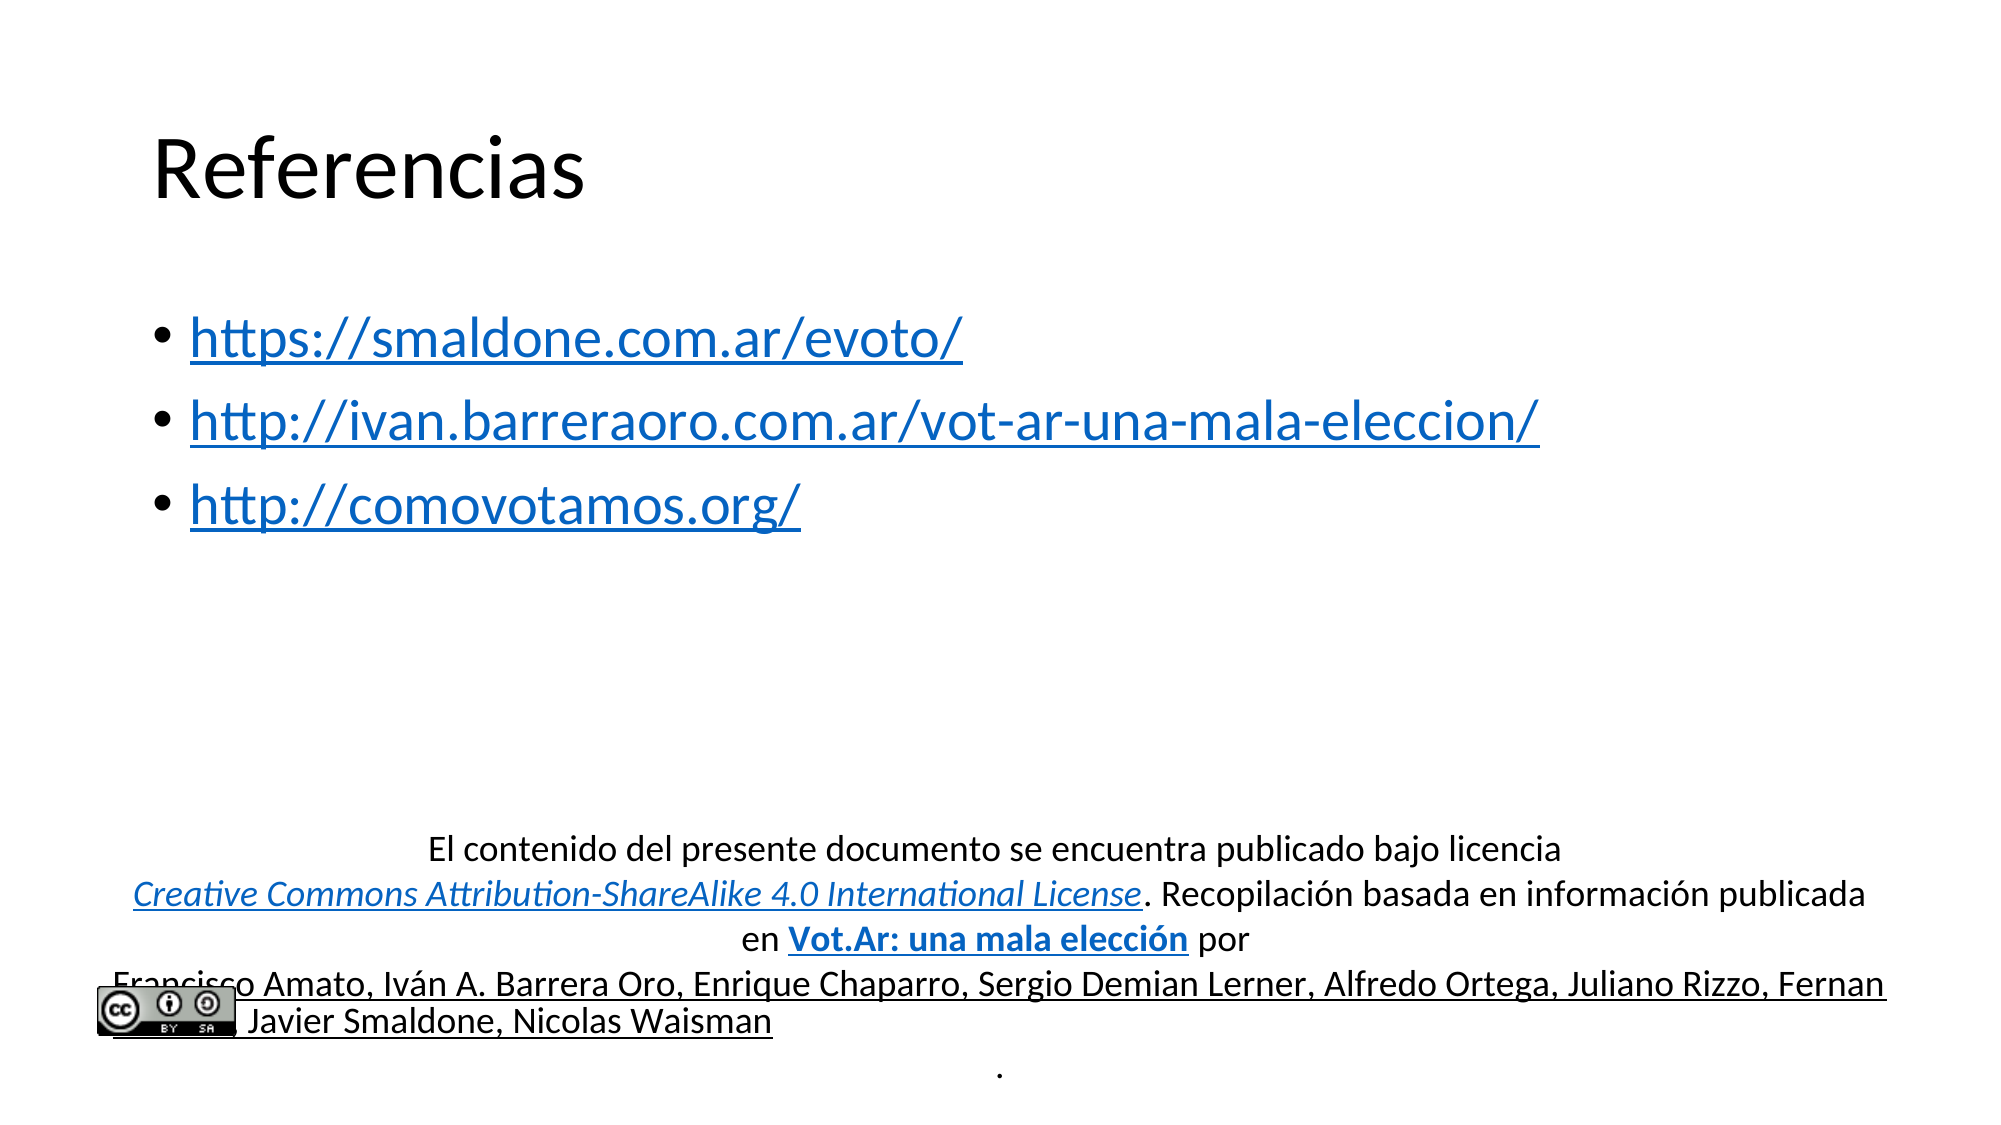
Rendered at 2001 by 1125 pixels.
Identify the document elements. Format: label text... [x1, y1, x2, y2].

picture [97, 986, 236, 1036]
title Referencias [137, 59, 1863, 278]
list https://smaldone.com.ar/evoto/ http://ivan.barreraoro.com.ar/vot-ar-una-mala-eleccion/ http://comovotamos.org/ [137, 299, 1863, 816]
text_box El contenido del presente documento se encuentra publicado bajo licencia Creative Commons Attribution-ShareAlike 4.0 International License. Recopilación basada en información publicada en Vot.Ar: una mala elección por Francisco Amato, Iván A. Barrera Oro, Enrique Chaparro, Sergio Demian Lerner, Alfredo Ortega, Juliano Rizzo, Fernando Russ, Javier Smaldone, Nicolas Waisman. [97, 816, 1903, 1014]
